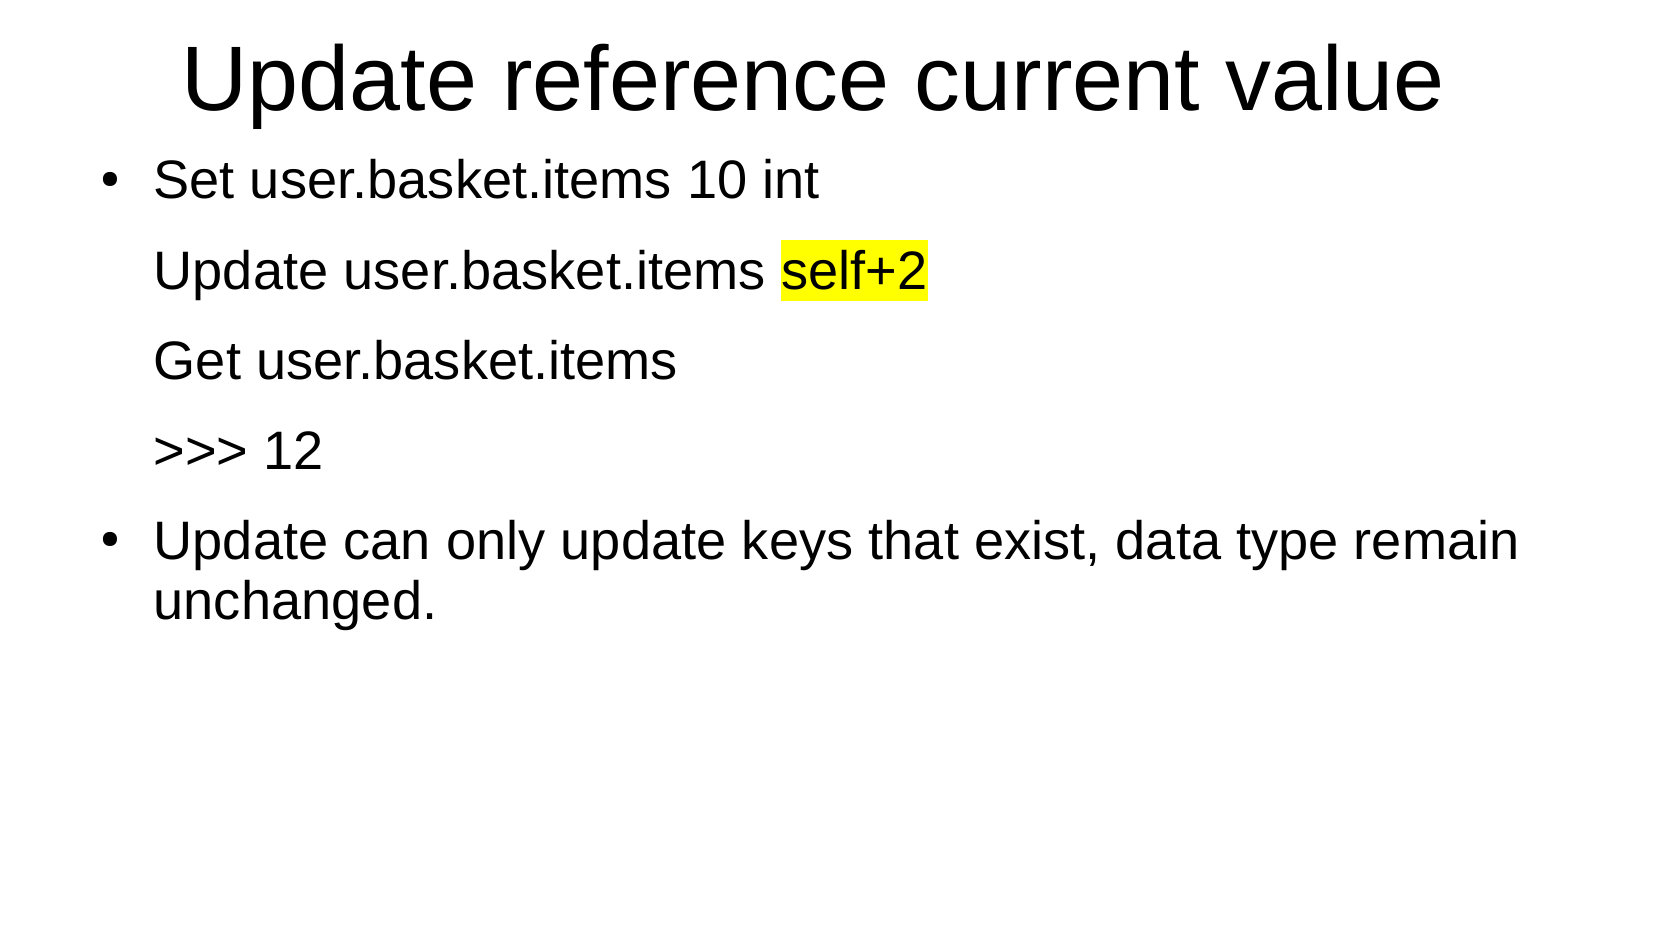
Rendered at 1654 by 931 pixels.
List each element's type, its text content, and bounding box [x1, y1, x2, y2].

title Update reference current value [82, 27, 1571, 130]
list Set user.basket.items 10 int Update user.basket.items self+2 Get user.basket.items >>> 12 Update can only update keys that exist, data type remain unchanged. [82, 150, 1571, 901]
